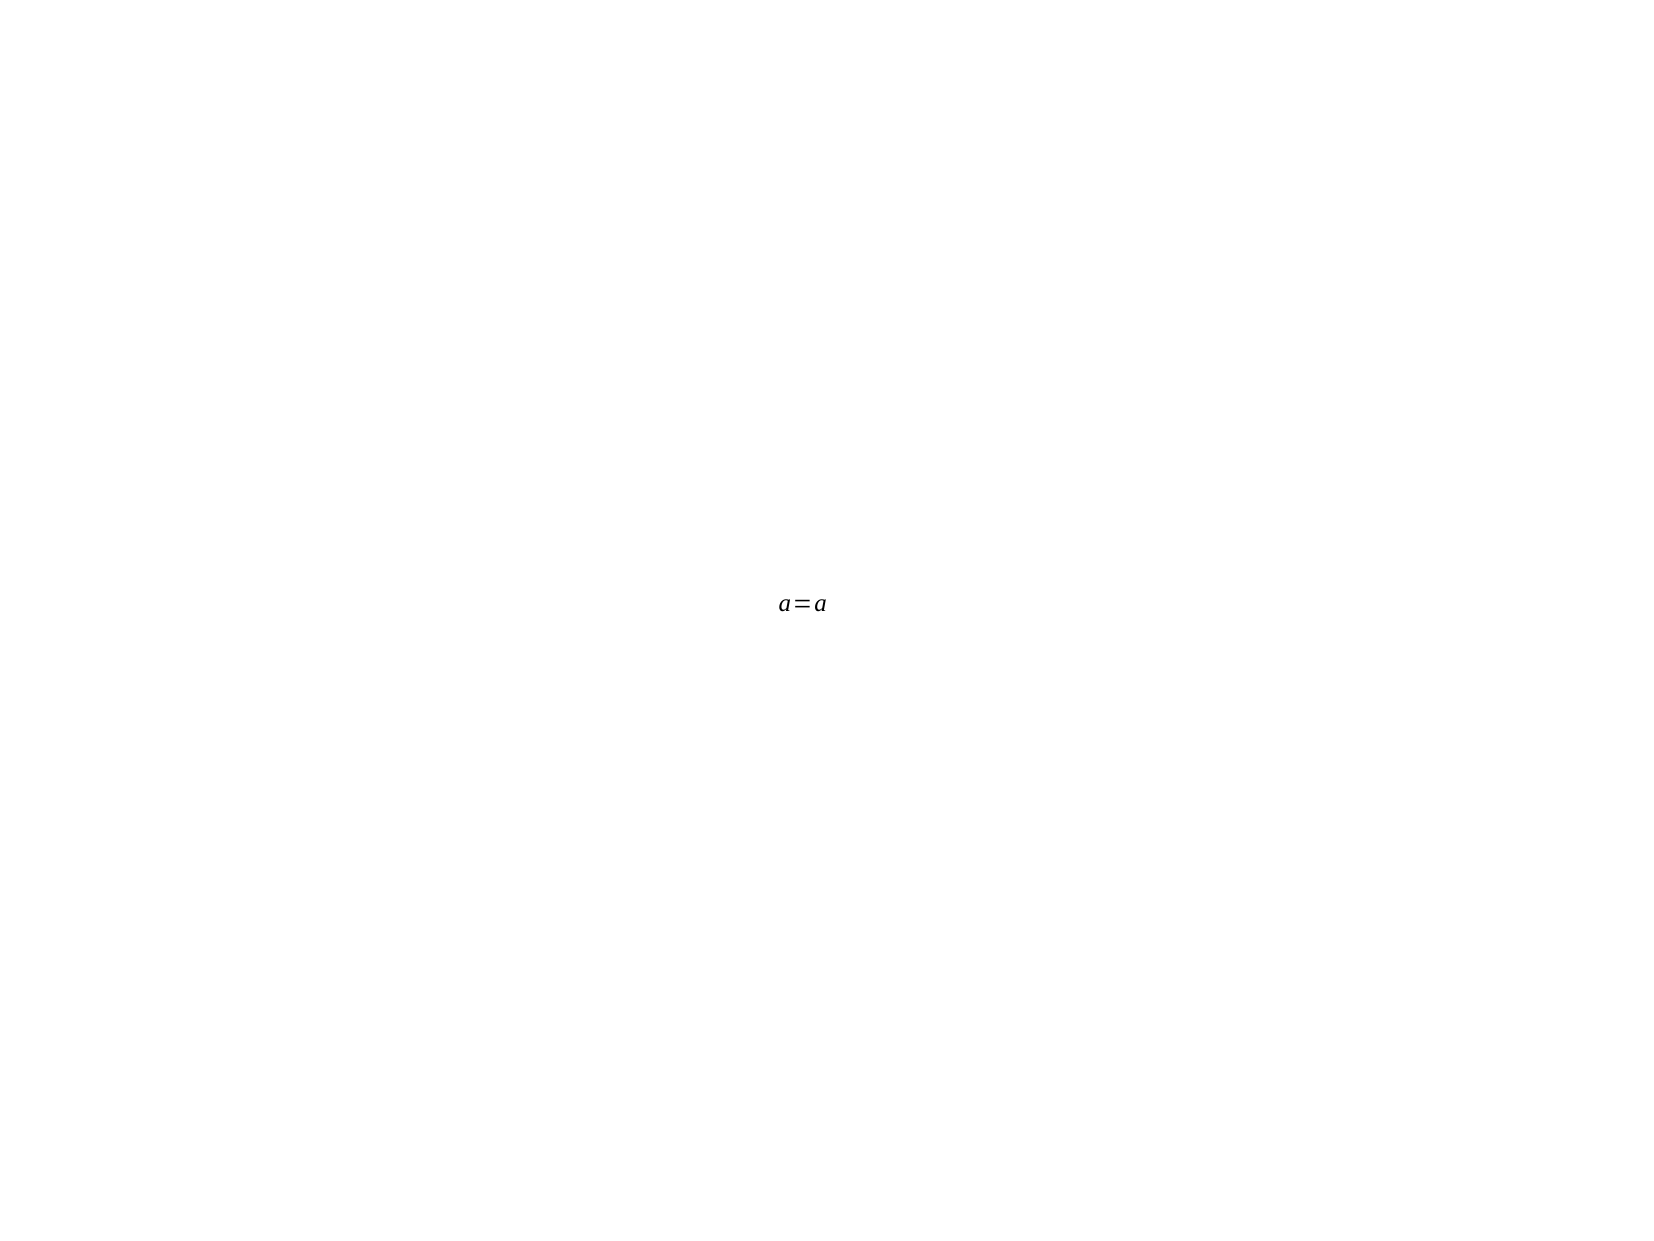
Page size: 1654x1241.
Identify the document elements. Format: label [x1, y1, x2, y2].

chart [772, 589, 833, 618]
